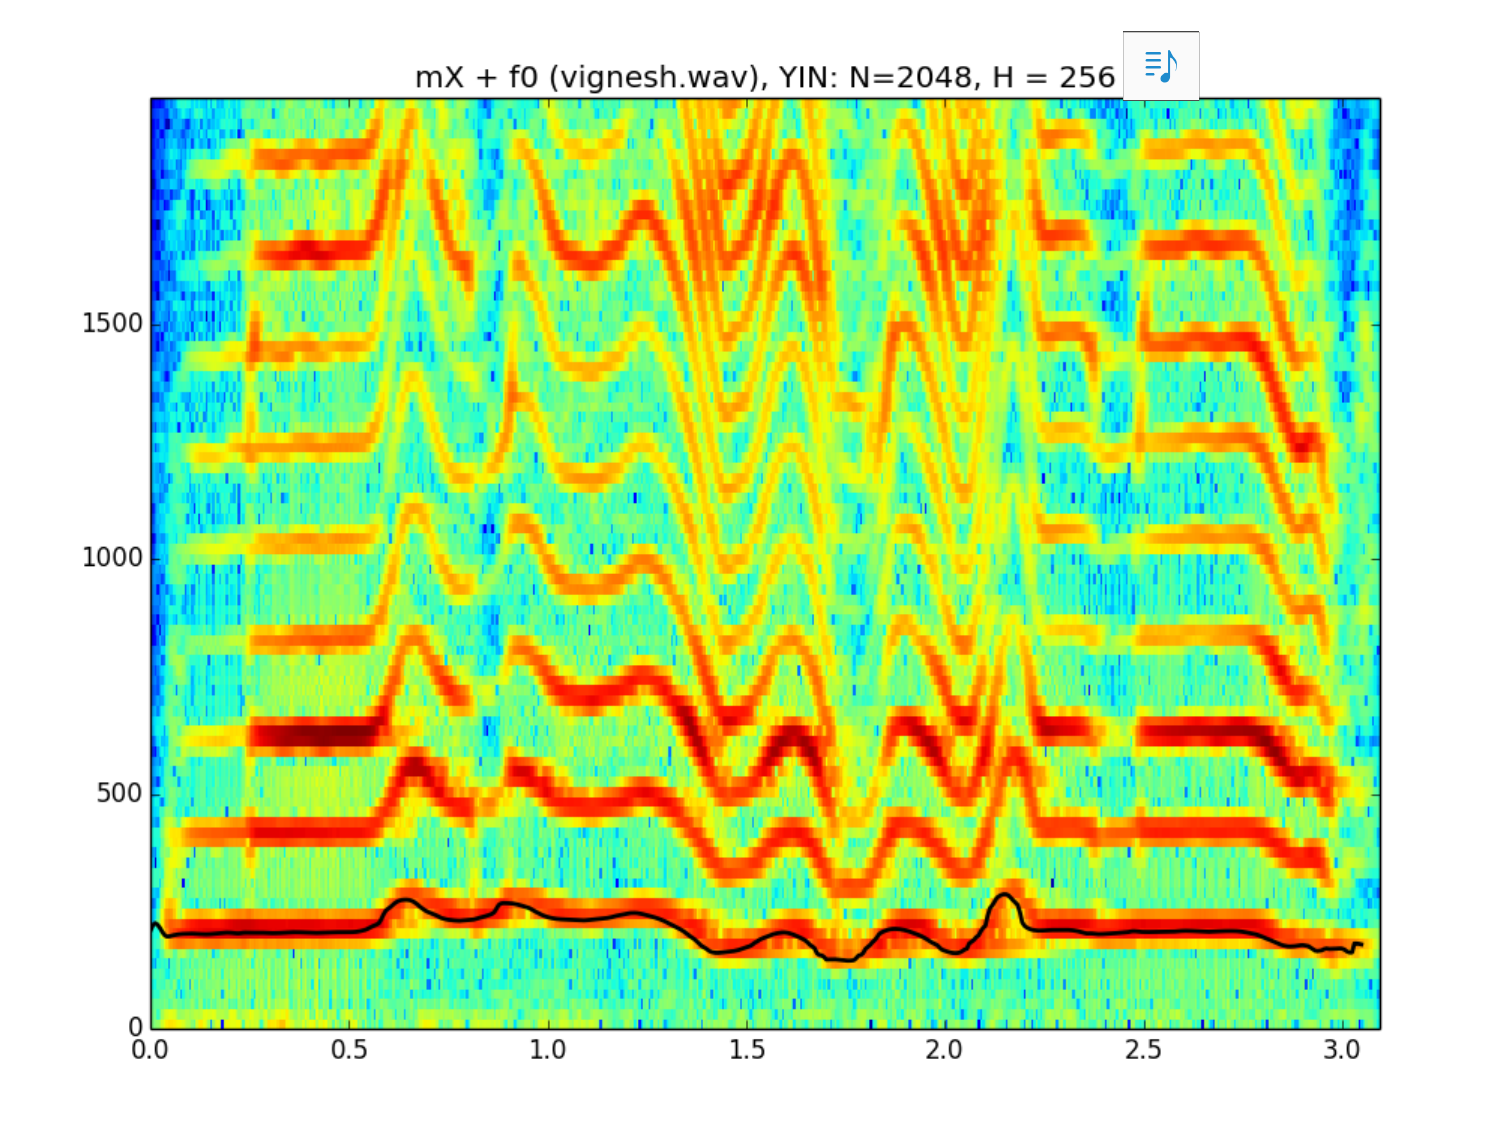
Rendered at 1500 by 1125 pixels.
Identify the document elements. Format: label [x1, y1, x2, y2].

picture [56, 38, 1407, 1089]
text_box [1121, 30, 1201, 102]
